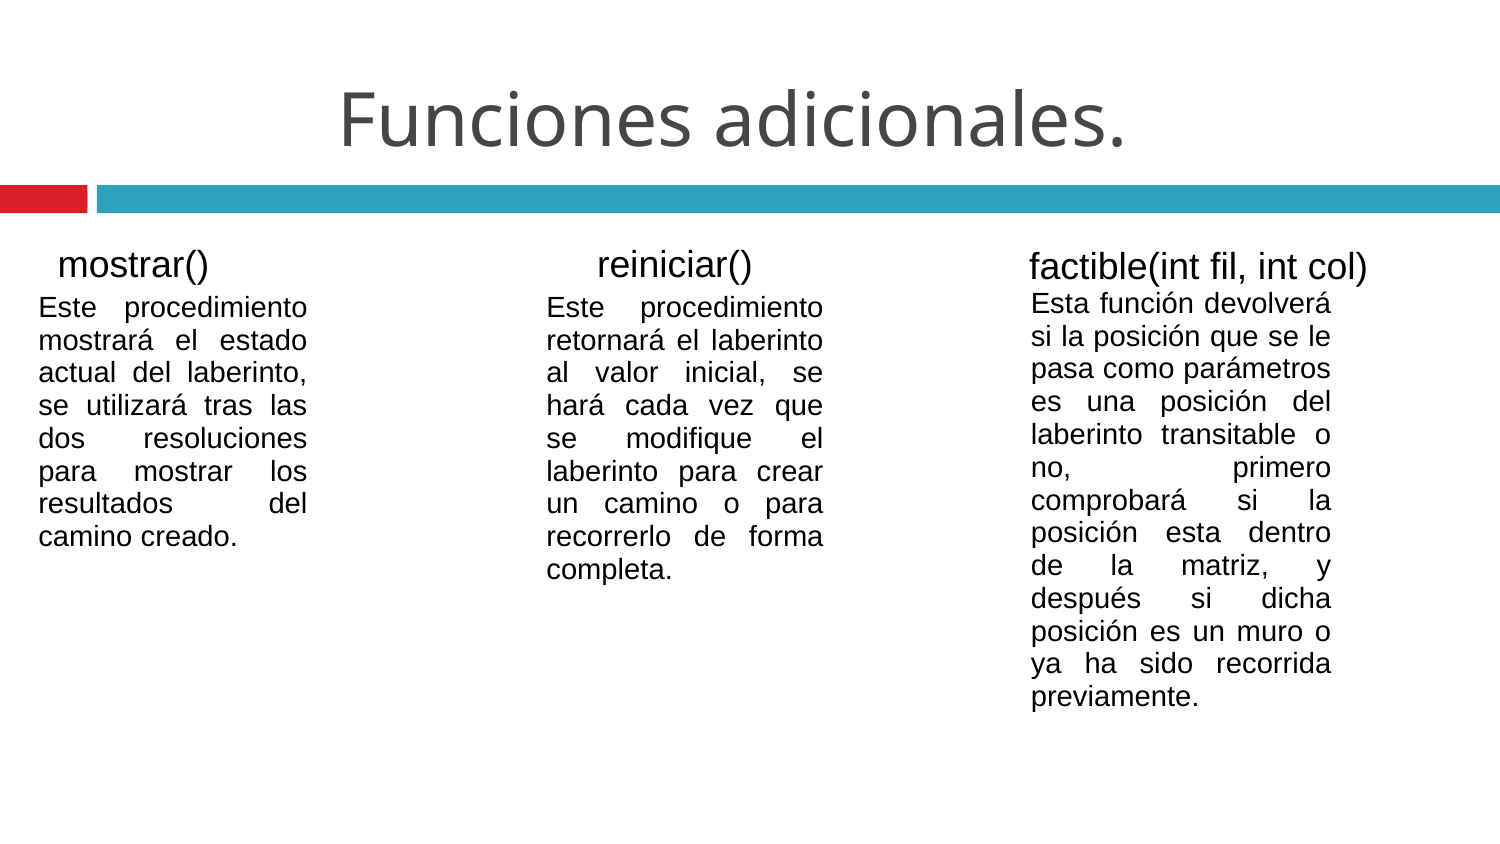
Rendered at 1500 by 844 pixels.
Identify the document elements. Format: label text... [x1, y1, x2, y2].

text_box Este procedimiento mostrará el estado actual del laberinto, se utilizará tras las dos resoluciones para mostrar los resultados del camino creado. [23, 283, 323, 561]
text_box factible(int fil, int col) [1003, 238, 1384, 296]
text_box mostrar() [42, 236, 225, 283]
text_box Este procedimiento retornará el laberinto al valor inicial, se hará cada vez que se modifique el laberinto para crear un camino o para recorrerlo de forma completa. [531, 283, 839, 594]
text_box Funciones adicionales. [248, 59, 1217, 162]
text_box Esta función devolverá si la posición que se le pasa como parámetros es una posición del laberinto transitable o no, primero comprobará si la posición esta dentro de la matriz, y después si dicha posición es un muro o ya ha sido recorrida previamente. [1016, 279, 1347, 721]
text_box reiniciar() [571, 236, 768, 283]
